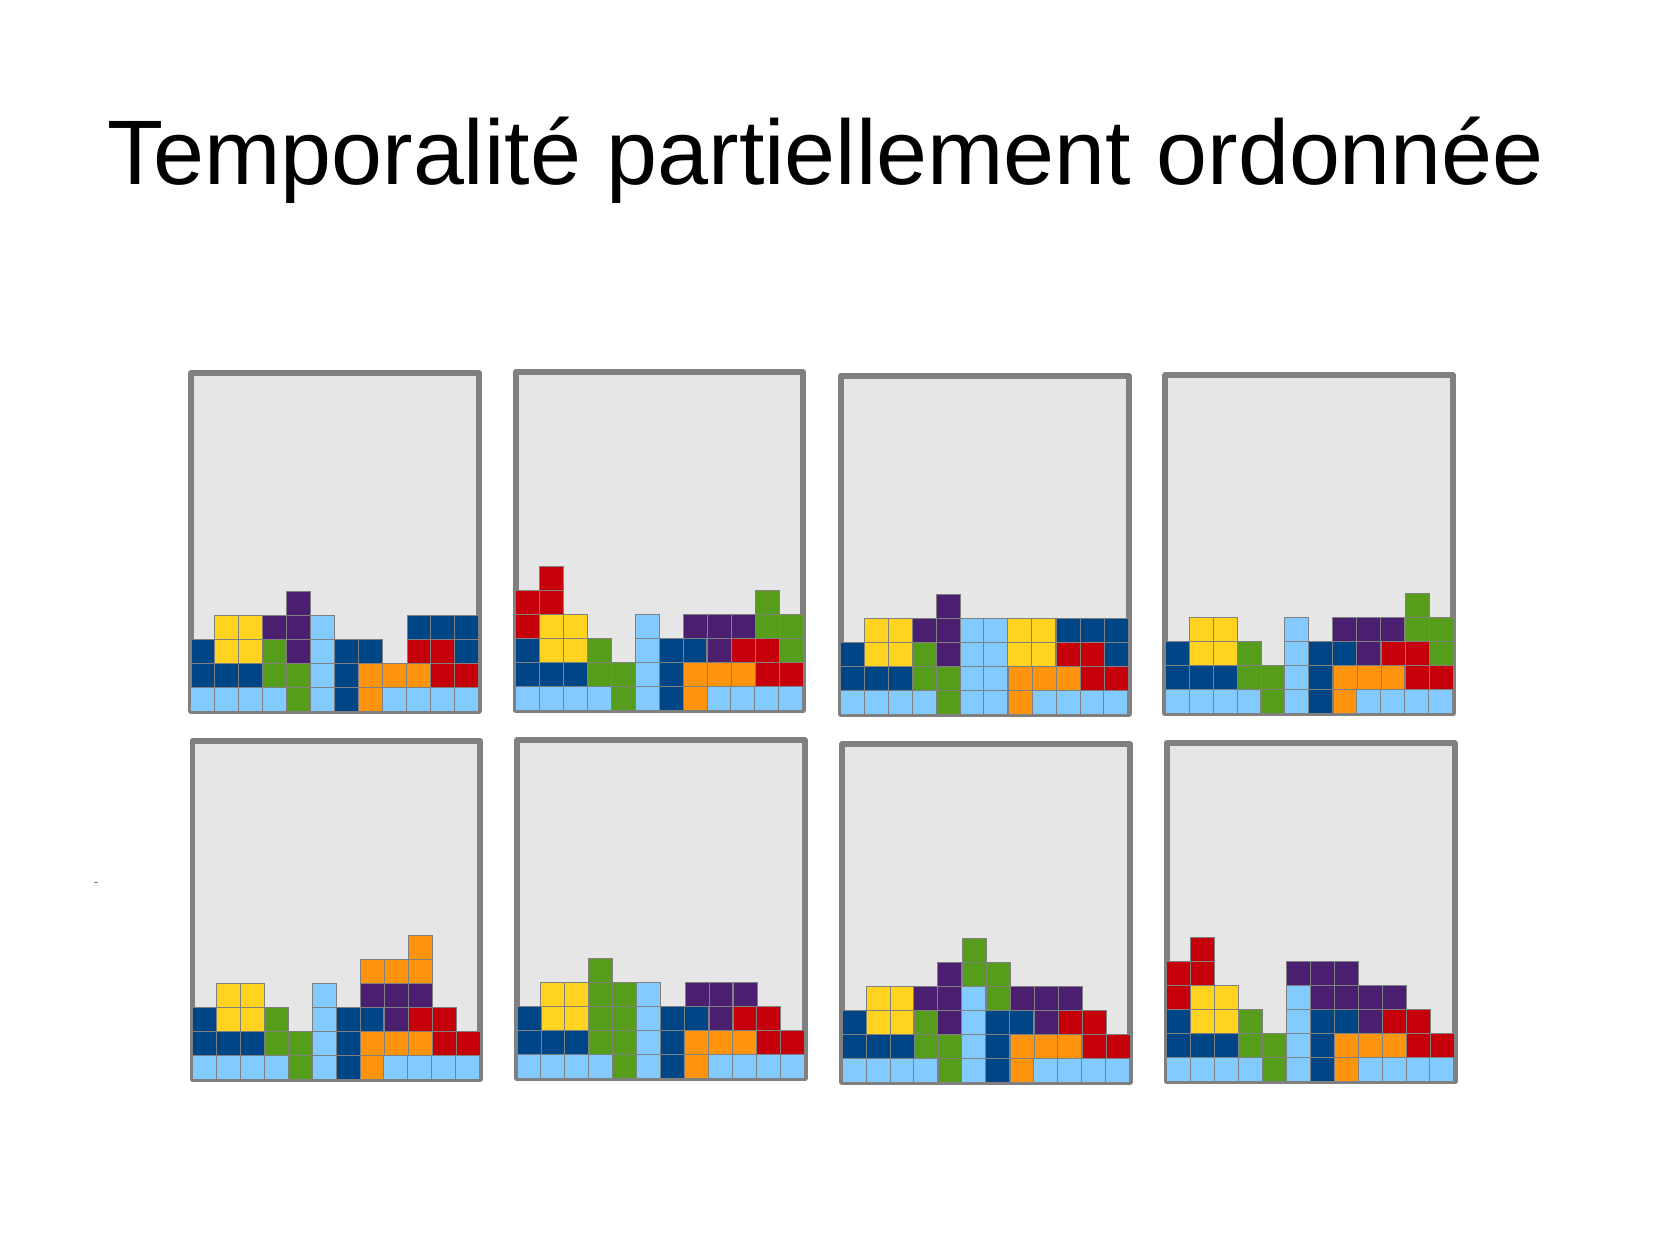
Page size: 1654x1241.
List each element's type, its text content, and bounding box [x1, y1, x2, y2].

text_box [192, 740, 481, 1080]
text_box [190, 372, 479, 712]
text_box [517, 740, 805, 1079]
text_box [840, 375, 1129, 715]
text_box [1166, 743, 1455, 1082]
text_box [1165, 375, 1454, 714]
title Temporalité partiellement ordonnée [82, 49, 1571, 257]
text_box [842, 743, 1131, 1083]
text_box [515, 372, 804, 711]
